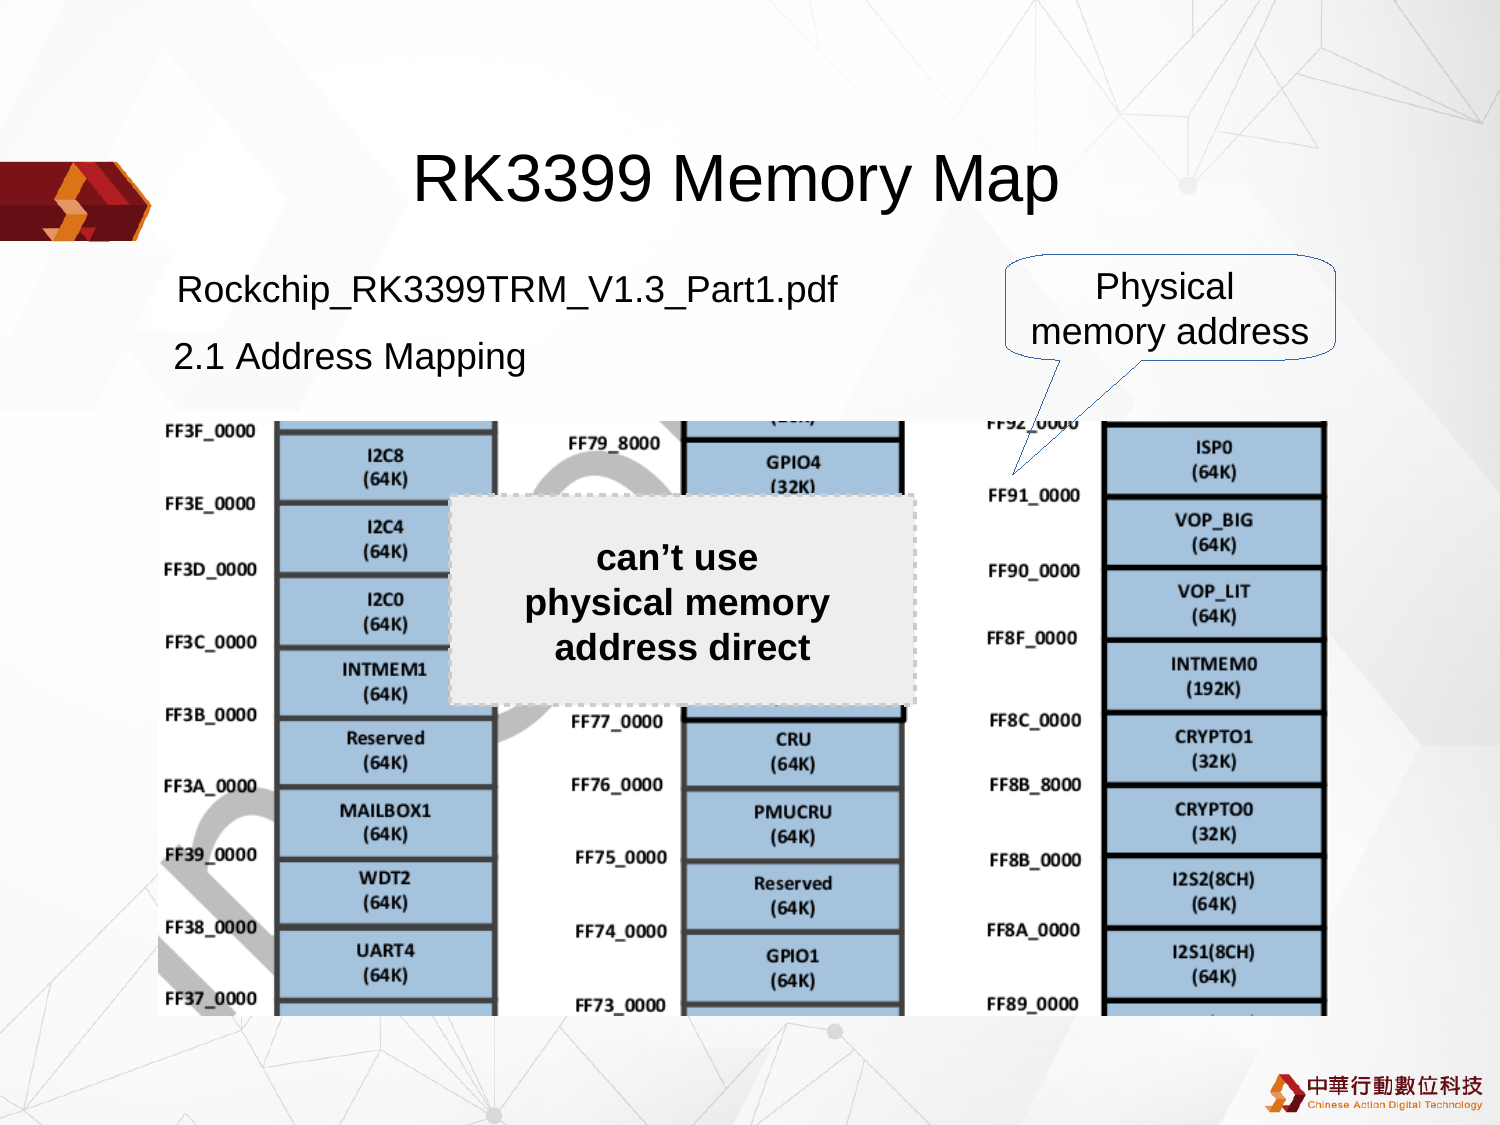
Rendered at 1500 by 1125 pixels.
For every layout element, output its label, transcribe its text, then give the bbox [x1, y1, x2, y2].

text_box Physical memory address [1005, 254, 1336, 475]
picture [0, 0, 1500, 1125]
text_box Rockchip_RK3399TRM_V1.3_Part1.pdf [161, 257, 853, 318]
title RK3399 Memory Map [107, 101, 1367, 255]
text_box can’t use physical memory address direct [450, 495, 916, 706]
text_box 2.1 Address Mapping [158, 324, 661, 401]
